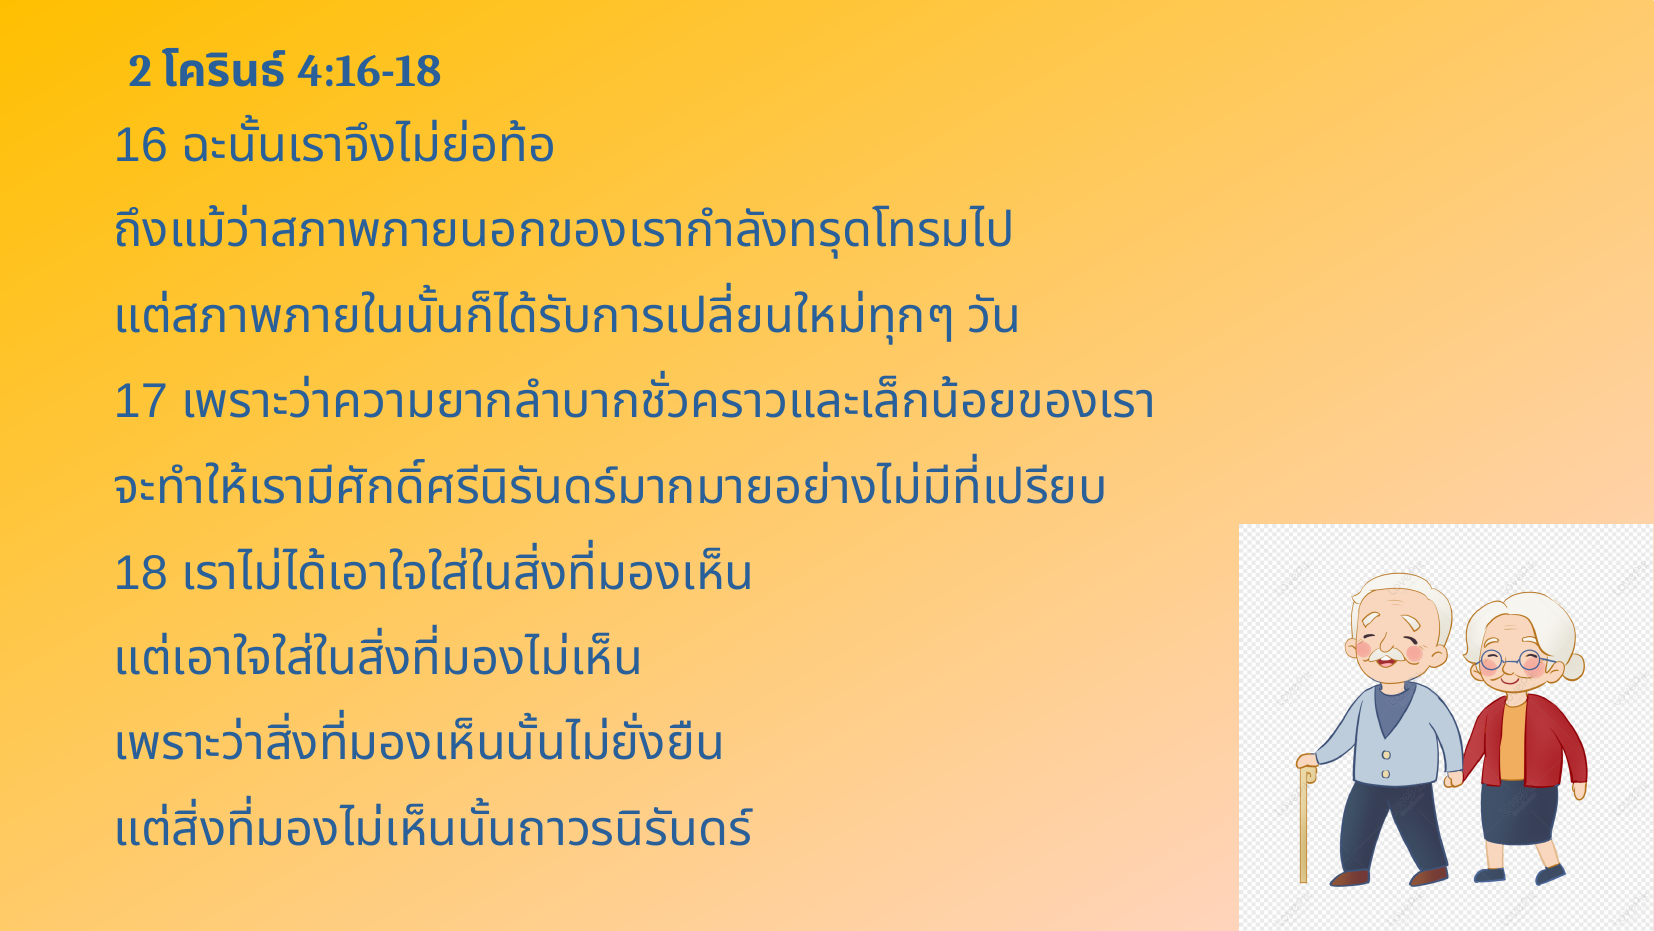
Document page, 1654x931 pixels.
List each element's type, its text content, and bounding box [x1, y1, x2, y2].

title 2 โครินธ์ 4:16-18 [82, 37, 488, 113]
picture [1239, 524, 1654, 931]
list 16 ฉะนั้นเราจึงไม่ย่อท้อ ถึงแม้ว่าสภาพภายนอกของเรากำลังทรุดโทรมไป แต่สภาพภายในนั้นก็ได้รับการเปลี่ยนใหม่ทุกๆ วัน 17 เพราะว่าความยากลำบากชั่วคราวและเล็กน้อยของเรา จะทำให้เรามีศักดิ์ศรีนิรันดร์มากมายอย่างไม่มีที่เปรียบ 18 เราไม่ได้เอาใจใส่ในสิ่งที่มองเห็น แต่เอาใจใส่ในสิ่งที่มองไม่เห็น เพราะว่าสิ่งที่มองเห็นนั้นไม่ยั่งยืน แต่สิ่งที่มองไม่เห็นนั้นถาวรนิรันดร์ [62, 117, 1551, 868]
